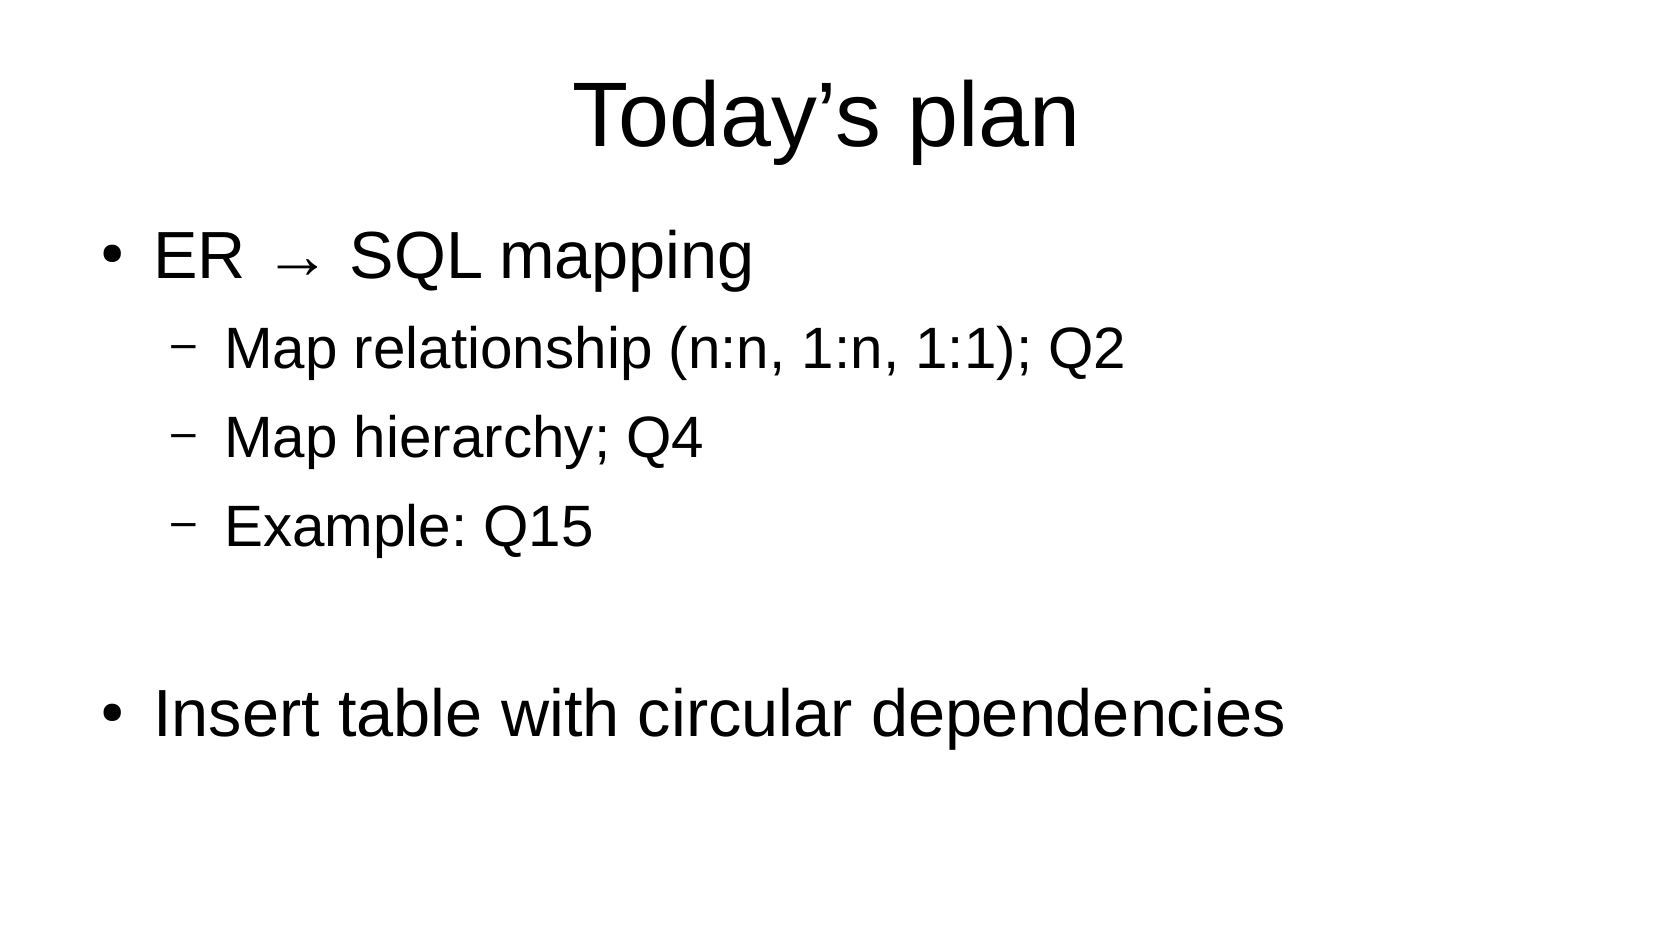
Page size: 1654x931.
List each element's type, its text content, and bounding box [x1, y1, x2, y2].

list ER → SQL mapping Map relationship (n:n, 1:n, 1:1); Q2 Map hierarchy; Q4 Example: Q15 Insert table with circular dependencies [82, 217, 1571, 758]
title Today’s plan [82, 37, 1571, 193]
